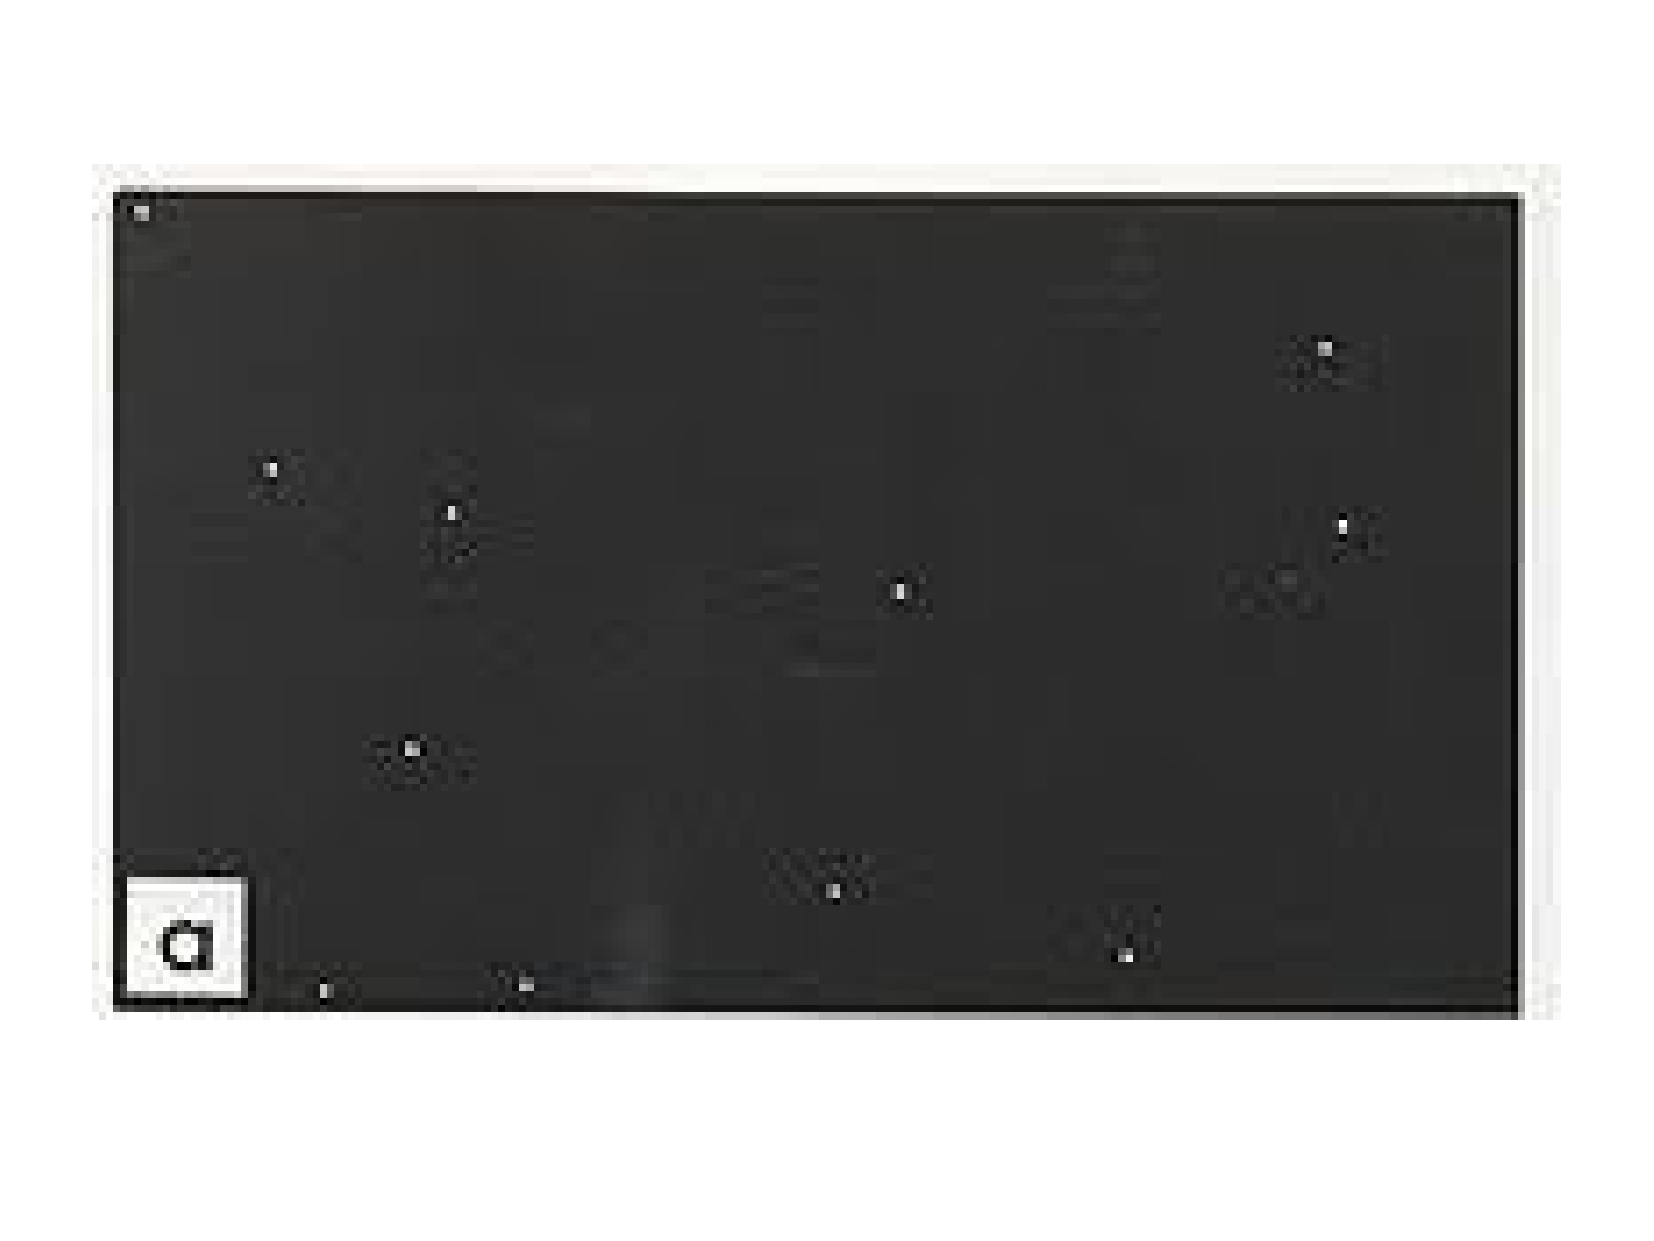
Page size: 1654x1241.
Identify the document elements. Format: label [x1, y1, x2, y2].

picture [92, 164, 1561, 1021]
